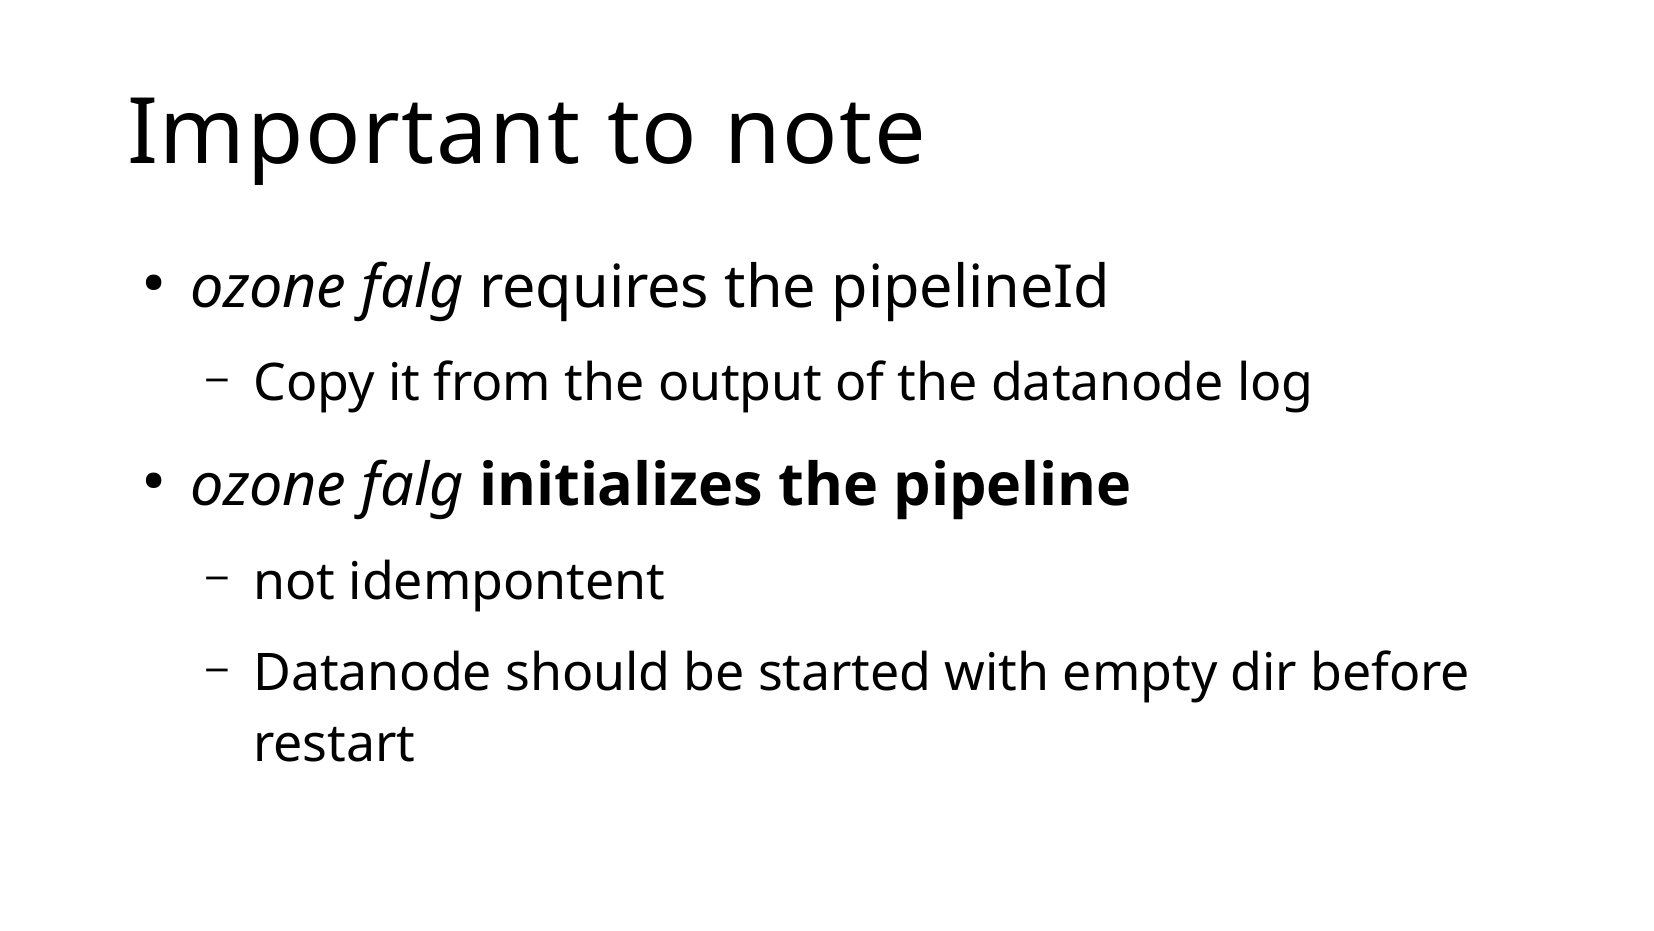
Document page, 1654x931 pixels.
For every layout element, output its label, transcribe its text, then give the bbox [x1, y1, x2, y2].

title Important to note [127, 69, 1654, 187]
list ozone falg requires the pipelineId Copy it from the output of the datanode log ozone falg initializes the pipeline not idempontent Datanode should be started with empty dir before restart [127, 244, 1527, 784]
